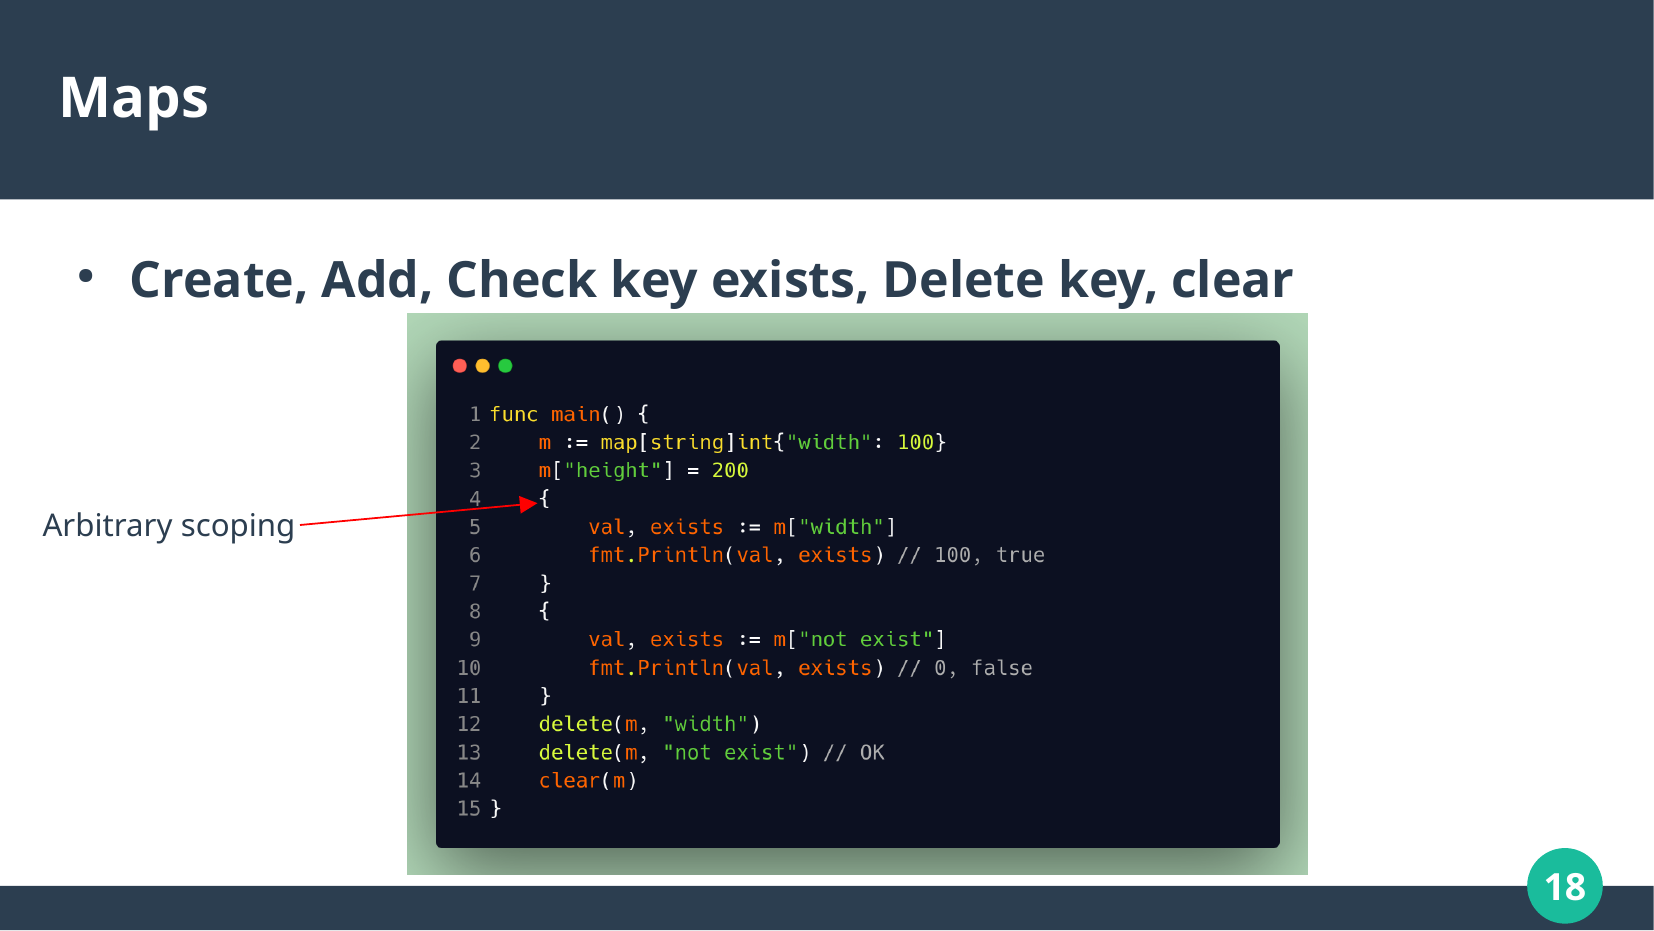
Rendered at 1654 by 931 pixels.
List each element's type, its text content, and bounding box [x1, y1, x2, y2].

title Maps [59, 37, 1595, 155]
list Create, Add, Check key exists, Delete key, clear [59, 243, 1595, 413]
text_box Arbitrary scoping [27, 465, 391, 583]
picture [407, 313, 1308, 875]
